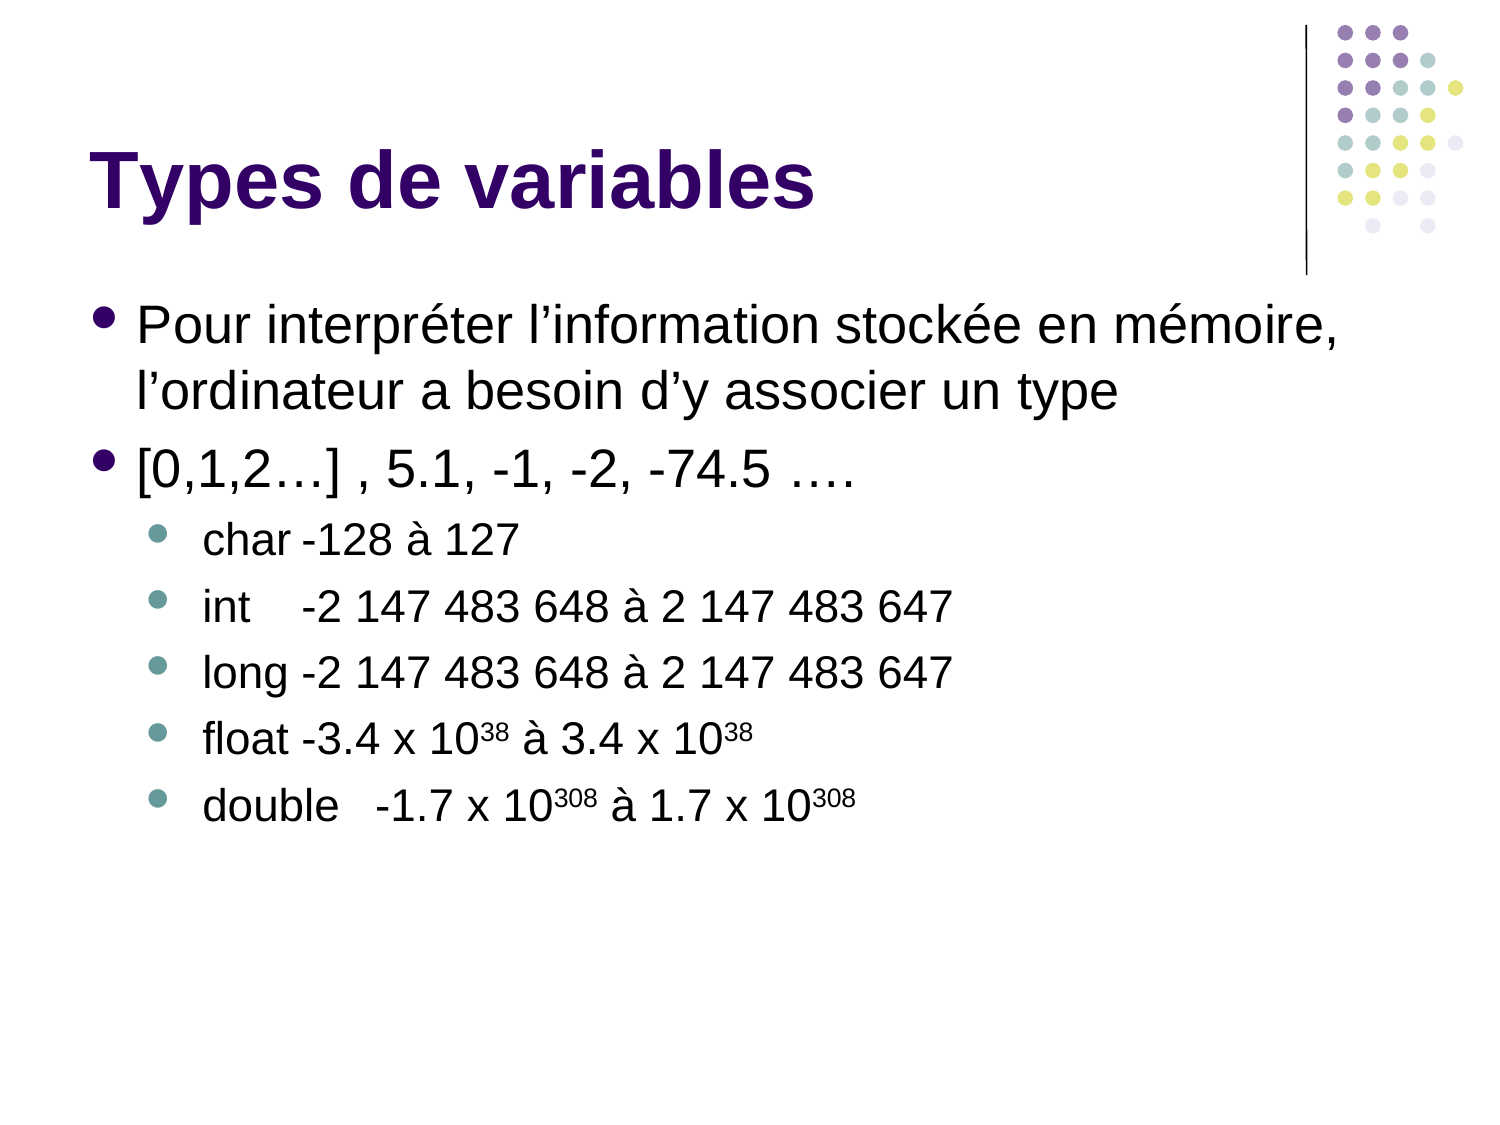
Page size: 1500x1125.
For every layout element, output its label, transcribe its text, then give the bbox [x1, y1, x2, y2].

title Types de variables [74, 20, 1313, 233]
list Pour interpréter l’information stockée en mémoire, l’ordinateur a besoin d’y associer un type [0,1,2…] , 5.1, -1, -2, -74.5 …. char -128 à 127 int -2 147 483 648 à 2 147 483 647 long -2 147 483 648 à 2 147 483 647 float -3.4 x 1038 à 3.4 x 1038 double -1.7 x 10308 à 1.7 x 10308 [75, 282, 1426, 1006]
